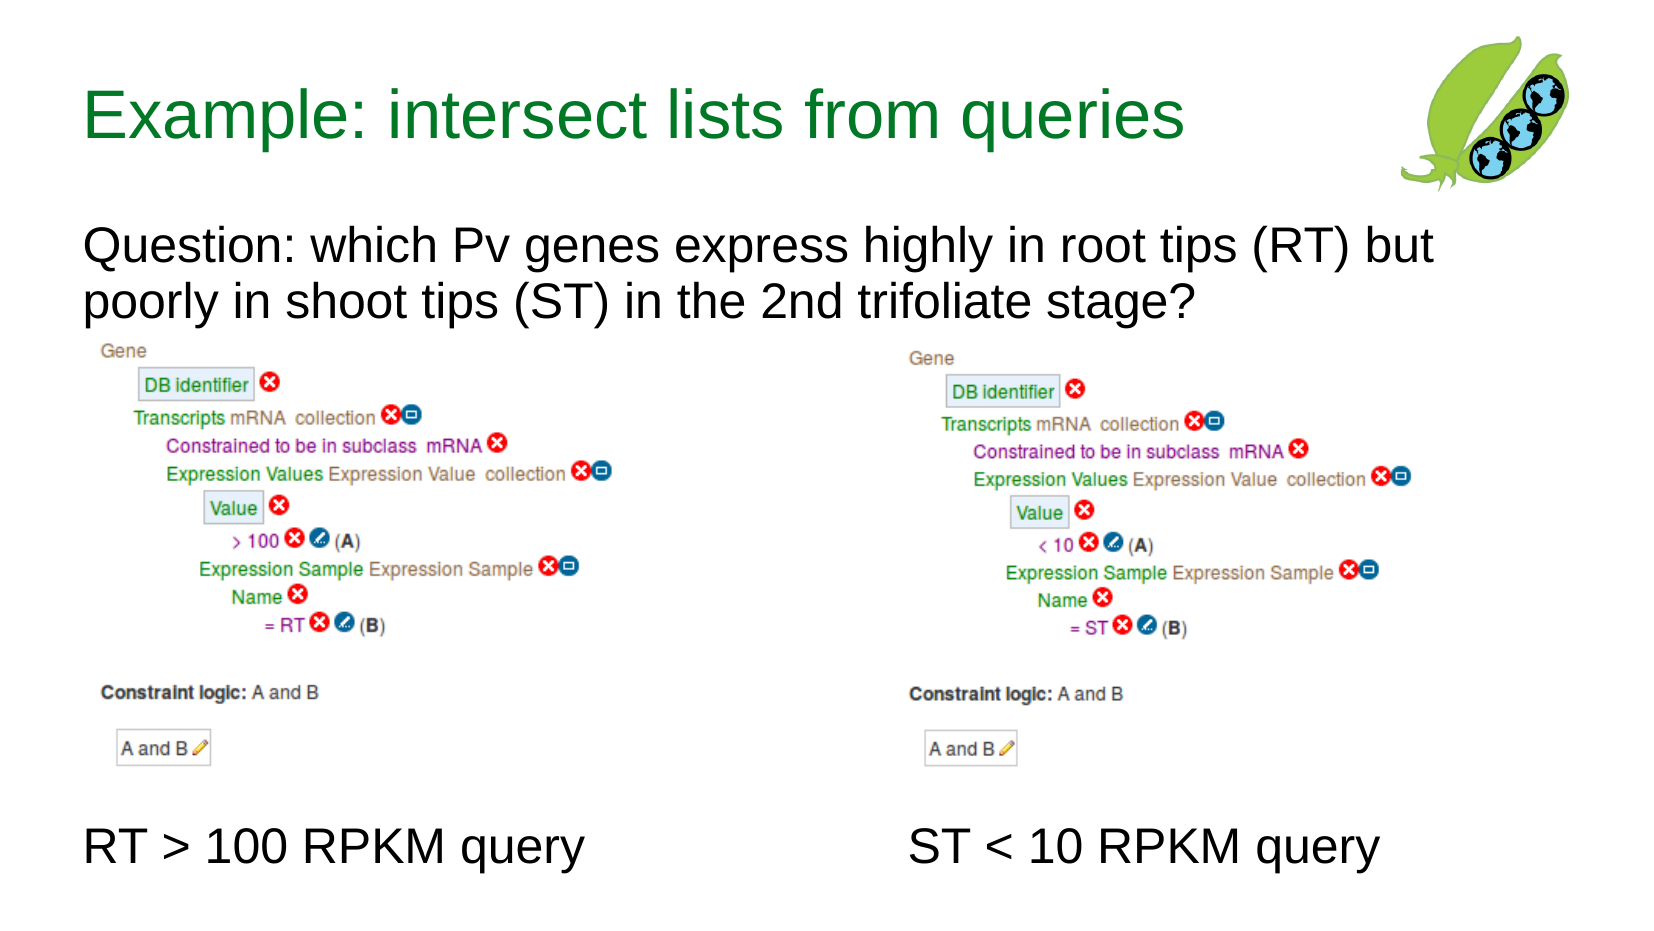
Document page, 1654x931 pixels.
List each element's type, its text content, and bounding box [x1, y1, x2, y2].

title Example: intersect lists from queries [82, 37, 1571, 193]
picture [90, 336, 629, 782]
list Question: which Pv genes express highly in root tips (RT) but poorly in shoot tips (ST) in the 2nd trifoliate stage? RT > 100 RPKM query ST < 10 RPKM query [82, 217, 1571, 901]
picture [894, 336, 1428, 782]
